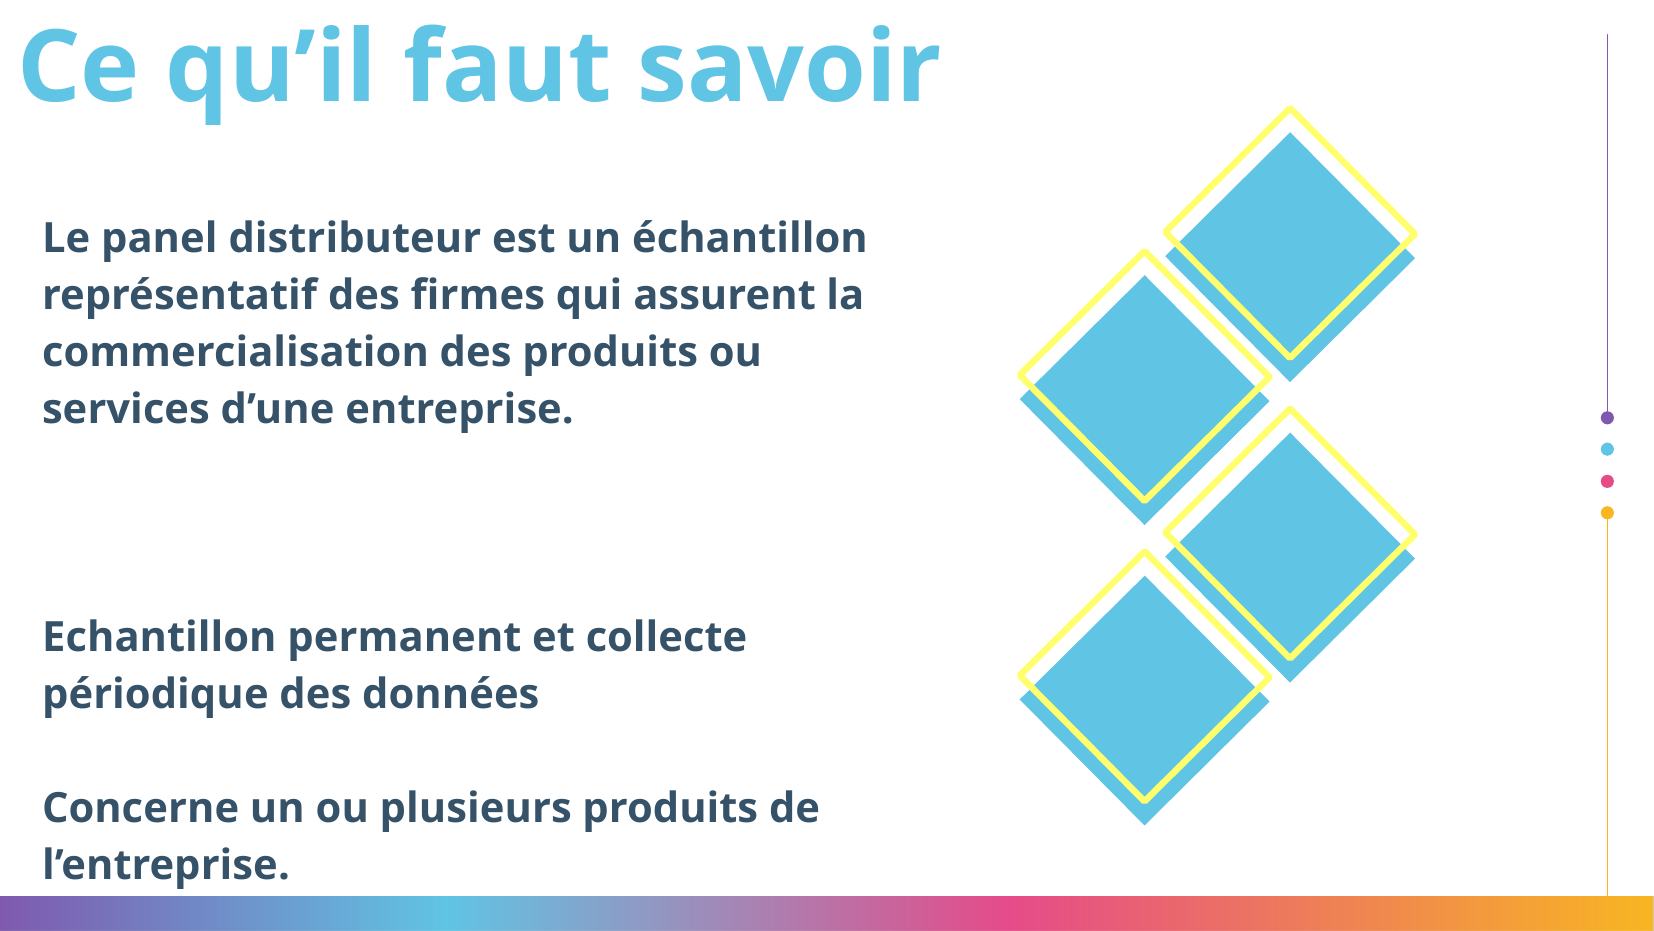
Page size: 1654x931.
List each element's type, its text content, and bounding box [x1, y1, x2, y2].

title Le panel distributeur est un échantillon représentatif des firmes qui assurent la commercialisation des produits ou services d’une entreprise. Echantillon permanent et collecte périodique des données Concerne un ou plusieurs produits de l’entreprise. [41, 207, 873, 892]
title Ce qu’il faut savoir [17, 0, 1023, 131]
picture [0, 896, 1654, 931]
